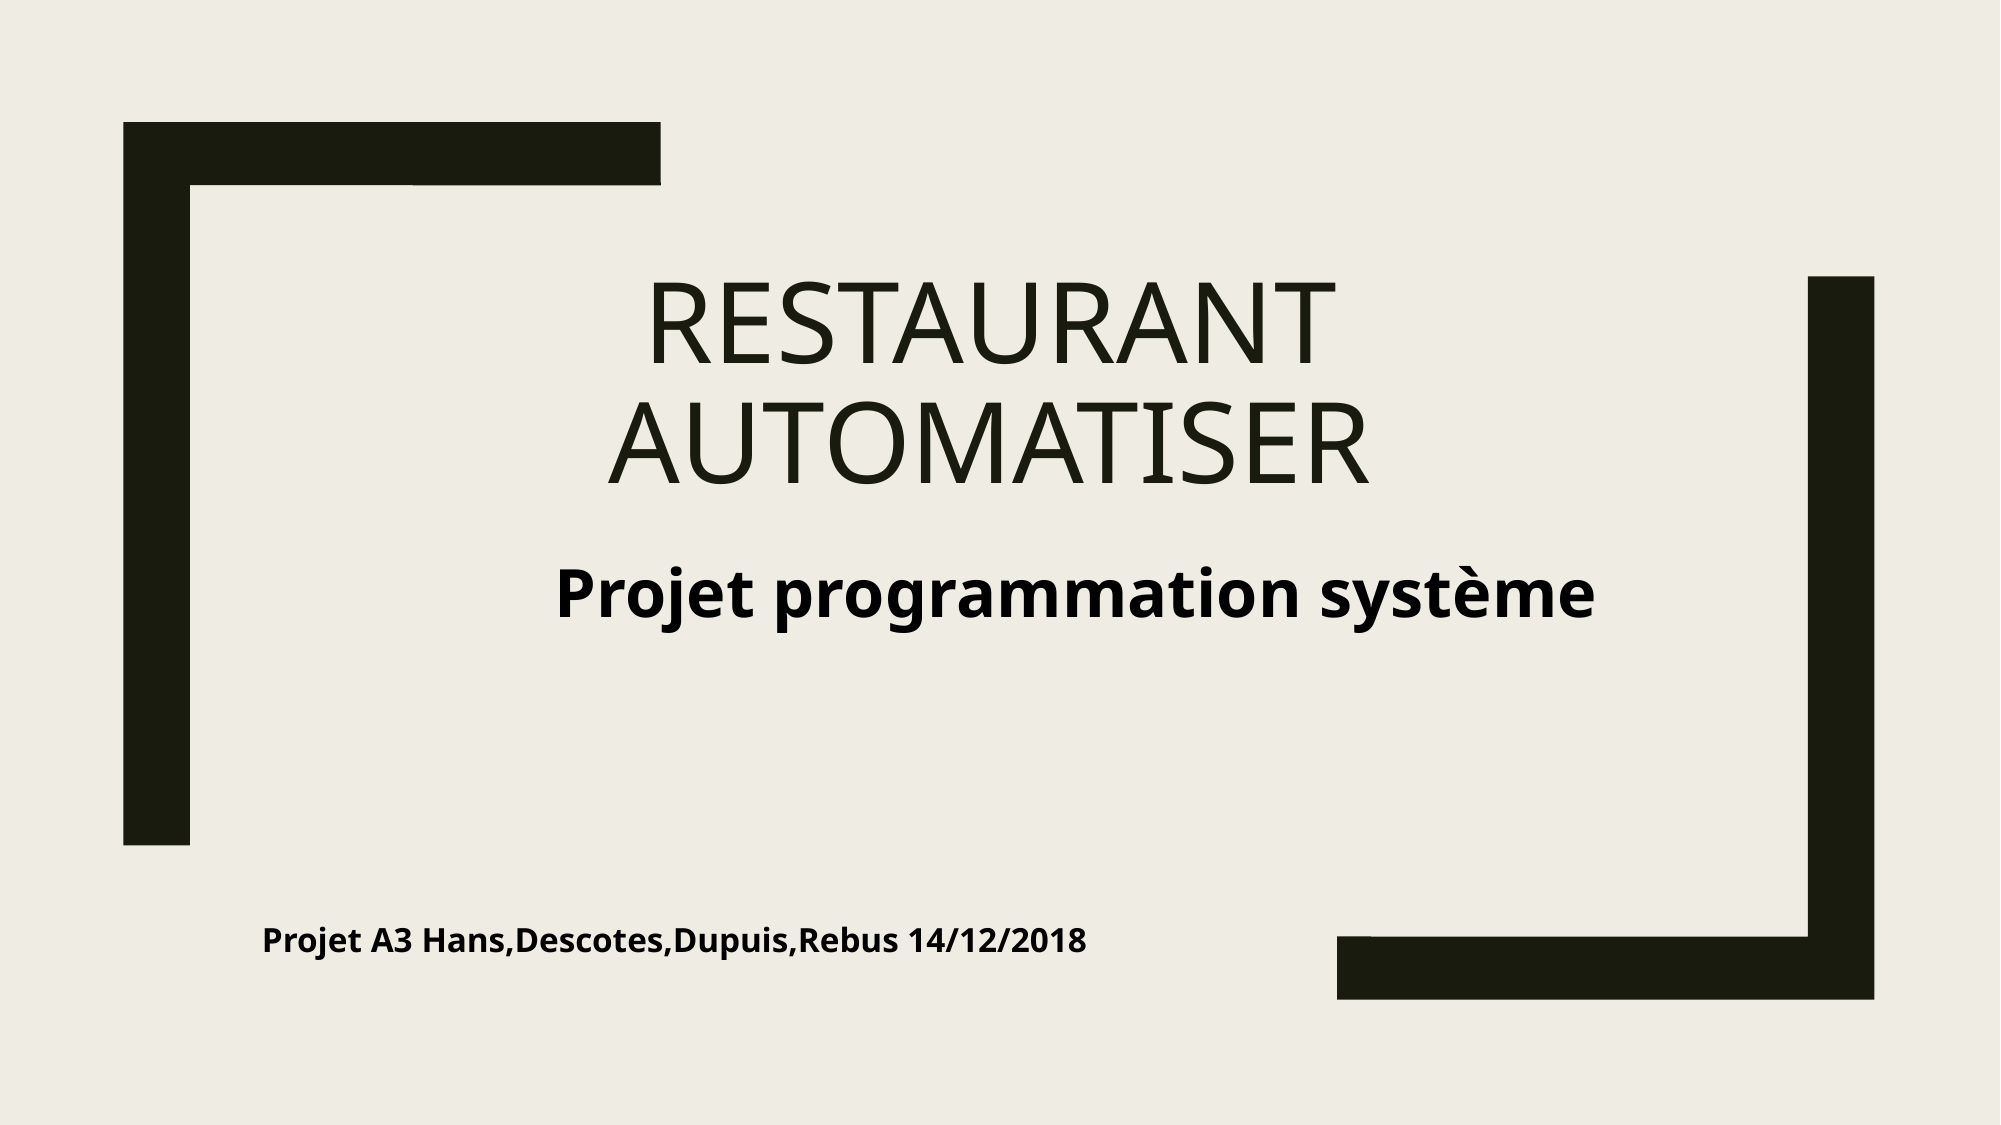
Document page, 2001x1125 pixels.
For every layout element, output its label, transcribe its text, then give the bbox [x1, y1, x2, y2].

title Restaurant automatiser [304, 260, 1677, 386]
text_box Projet programmation système [539, 543, 1442, 640]
text_box Projet A3 Hans,Descotes,Dupuis,Rebus 14/12/2018 [246, 911, 1027, 967]
